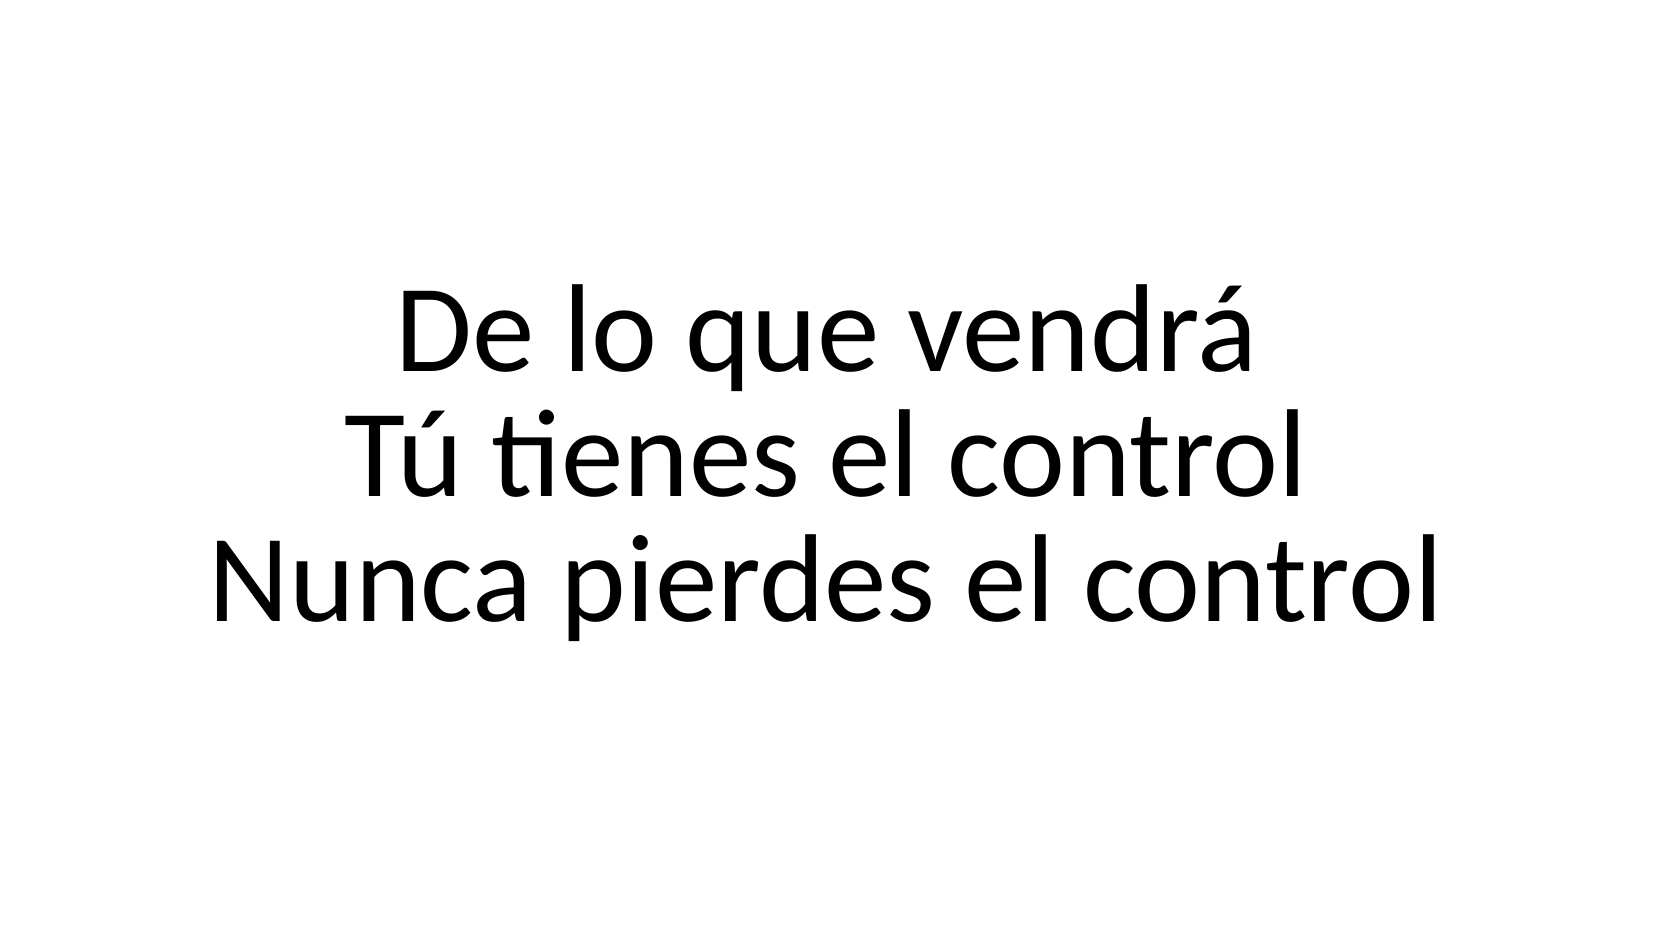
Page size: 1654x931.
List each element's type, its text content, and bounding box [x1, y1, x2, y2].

title De lo que vendrá Tú tienes el control Nunca pierdes el control [0, 0, 1654, 931]
